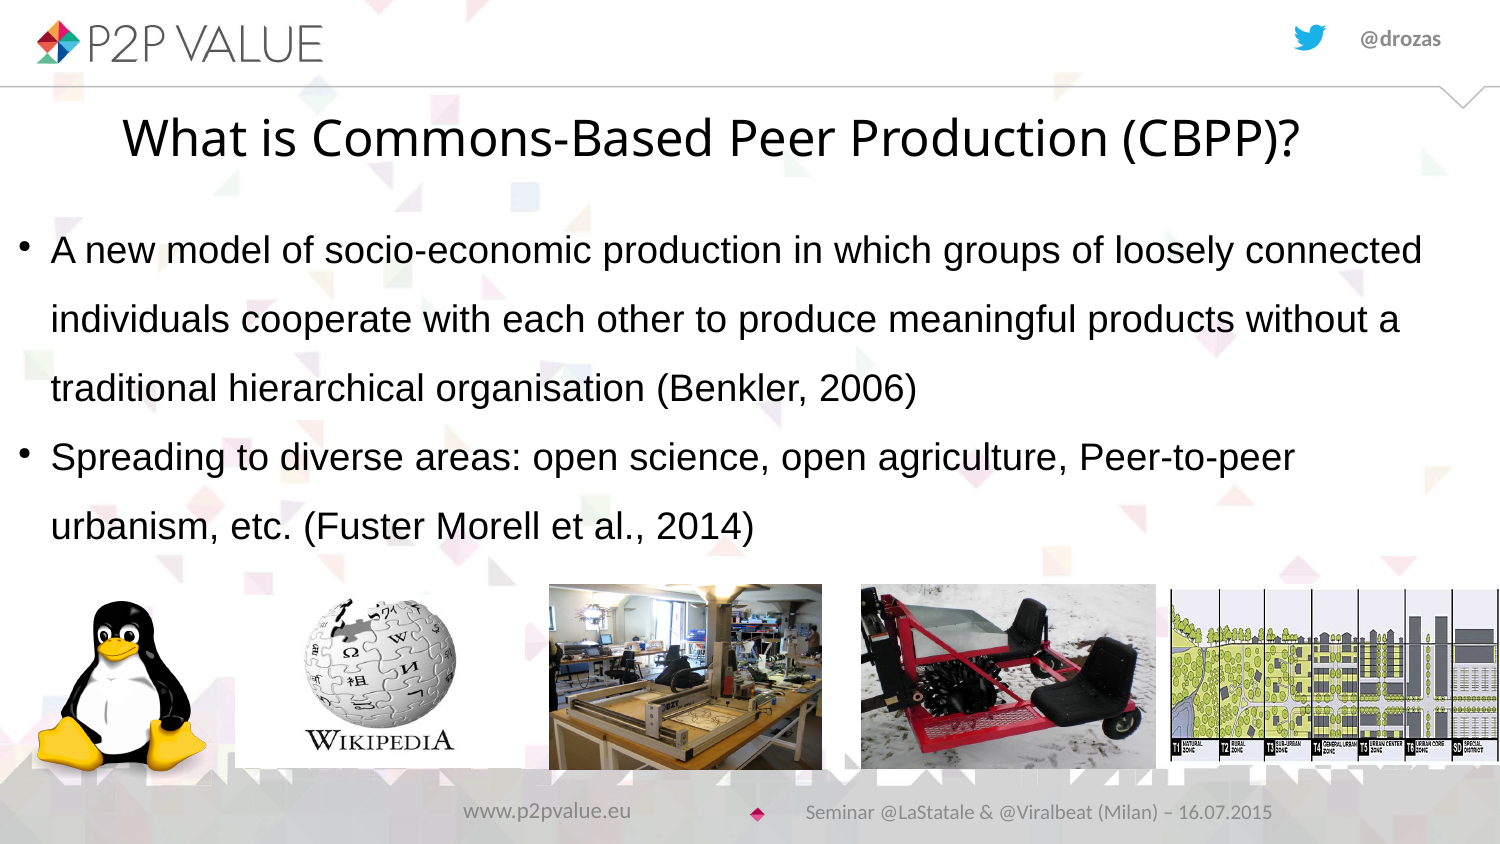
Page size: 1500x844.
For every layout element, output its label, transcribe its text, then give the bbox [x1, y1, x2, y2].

title What is Commons-Based Peer Production (CBPP)? [60, 92, 1366, 181]
text_box www.p2pvalue.eu [456, 789, 675, 829]
picture [0, 0, 1500, 844]
subtitle A new model of socio-economic production in which groups of loosely connected individuals cooperate with each other to produce meaningful products without a traditional hierarchical organisation (Benkler, 2006) Spreading to diverse areas: open science, open agriculture, Peer-to-peer urbanism, etc. (Fuster Morell et al., 2014) [4, 195, 1486, 556]
text_box @drozas [1333, 15, 1455, 60]
text_box Seminar @LaStatale & @Viralbeat (Milan) – 16.07.2015 [792, 788, 1485, 834]
